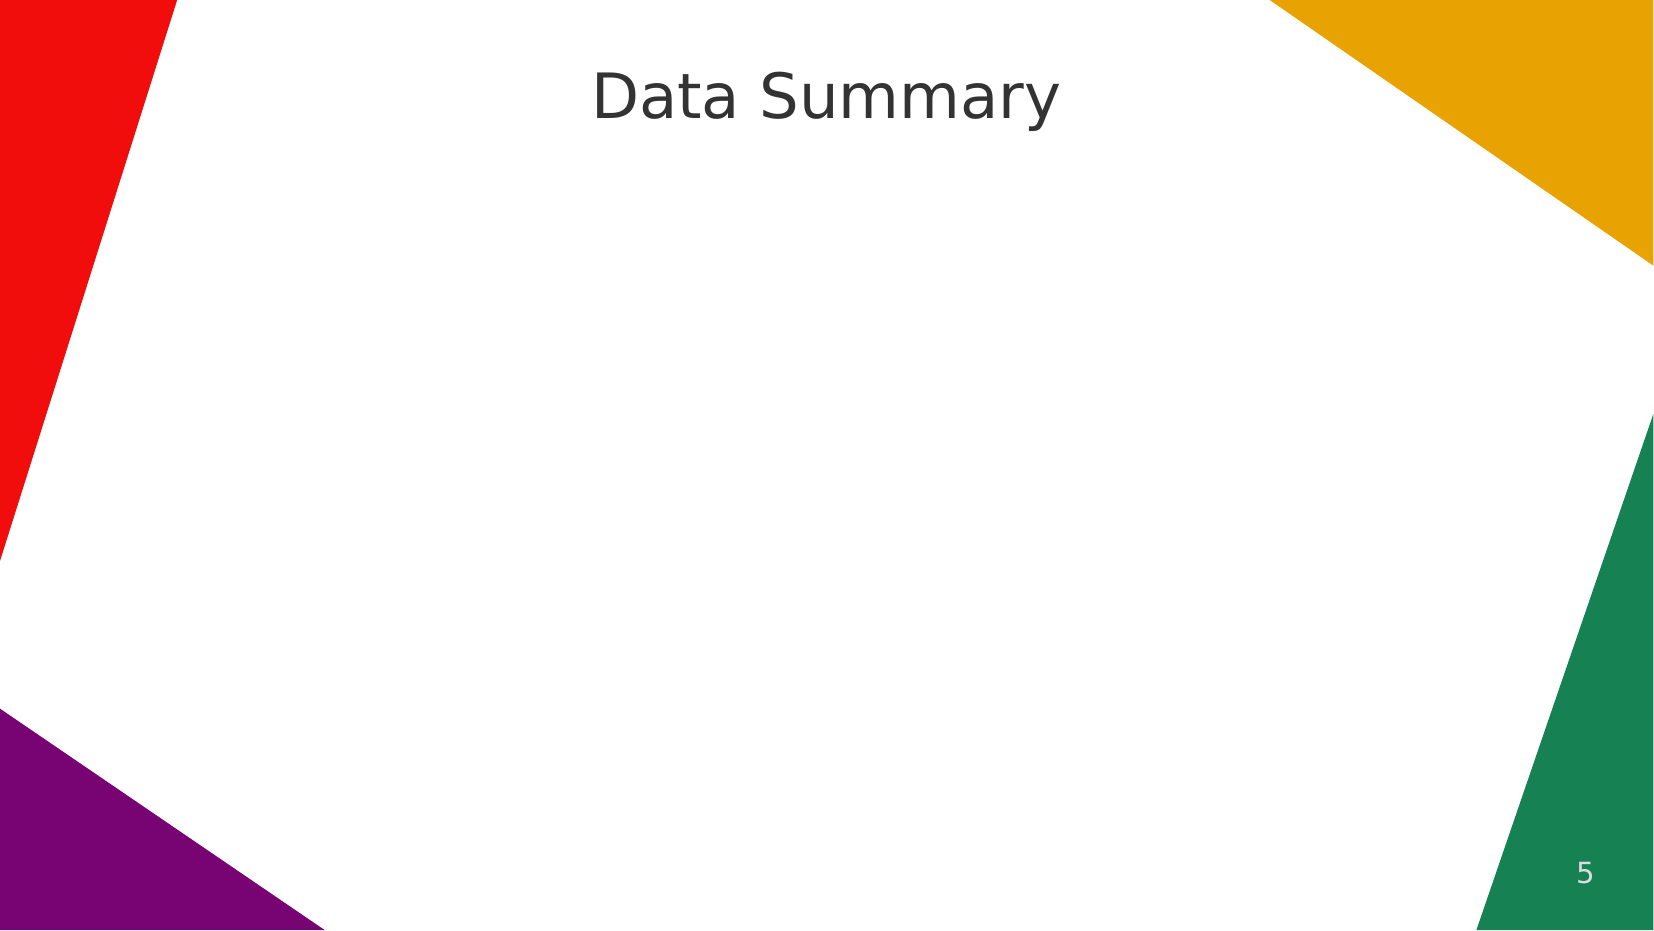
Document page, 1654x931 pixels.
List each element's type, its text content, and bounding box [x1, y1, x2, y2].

title Data Summary [118, 59, 1536, 207]
